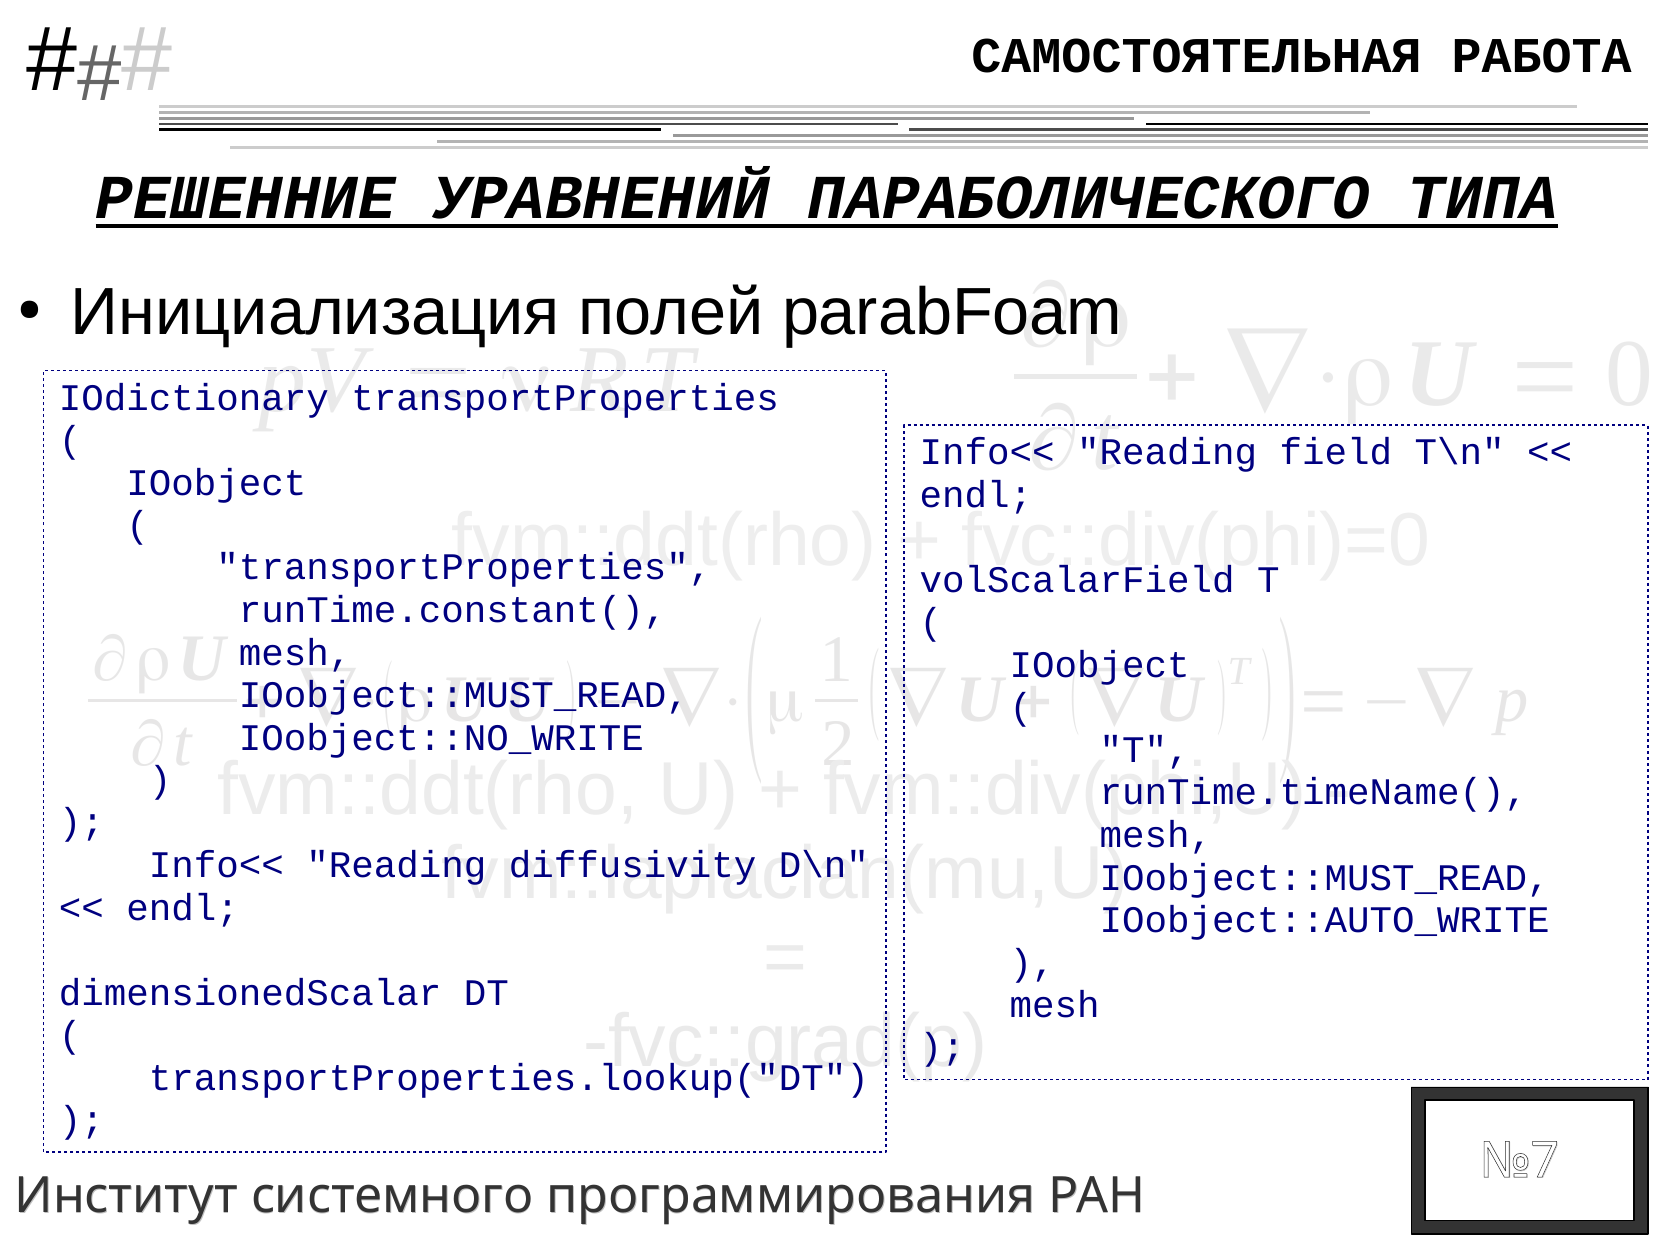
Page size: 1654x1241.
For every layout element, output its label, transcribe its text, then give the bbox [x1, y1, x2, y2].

text_box IOdictionary transportProperties ( IOobject ( "transportProperties", runTime.constant(), mesh, IOobject::MUST_READ, IOobject::NO_WRITE ) ); Info<< "Reading diffusivity D\n" << endl; dimensionedScalar DT ( transportProperties.lookup("DT") ); [43, 370, 886, 1153]
text_box Info<< "Reading field T\n" << endl; volScalarField T ( IOobject ( "T", runTime.timeName(), mesh, IOobject::MUST_READ, IOobject::AUTO_WRITE ), mesh ); [903, 425, 1648, 1080]
list Инициализация полей parabFoam [0, 274, 1654, 445]
title РЕШЕННИЕ УРАВНЕНИЙ ПАРАБОЛИЧЕСКОГО ТИПА [0, 147, 1654, 257]
